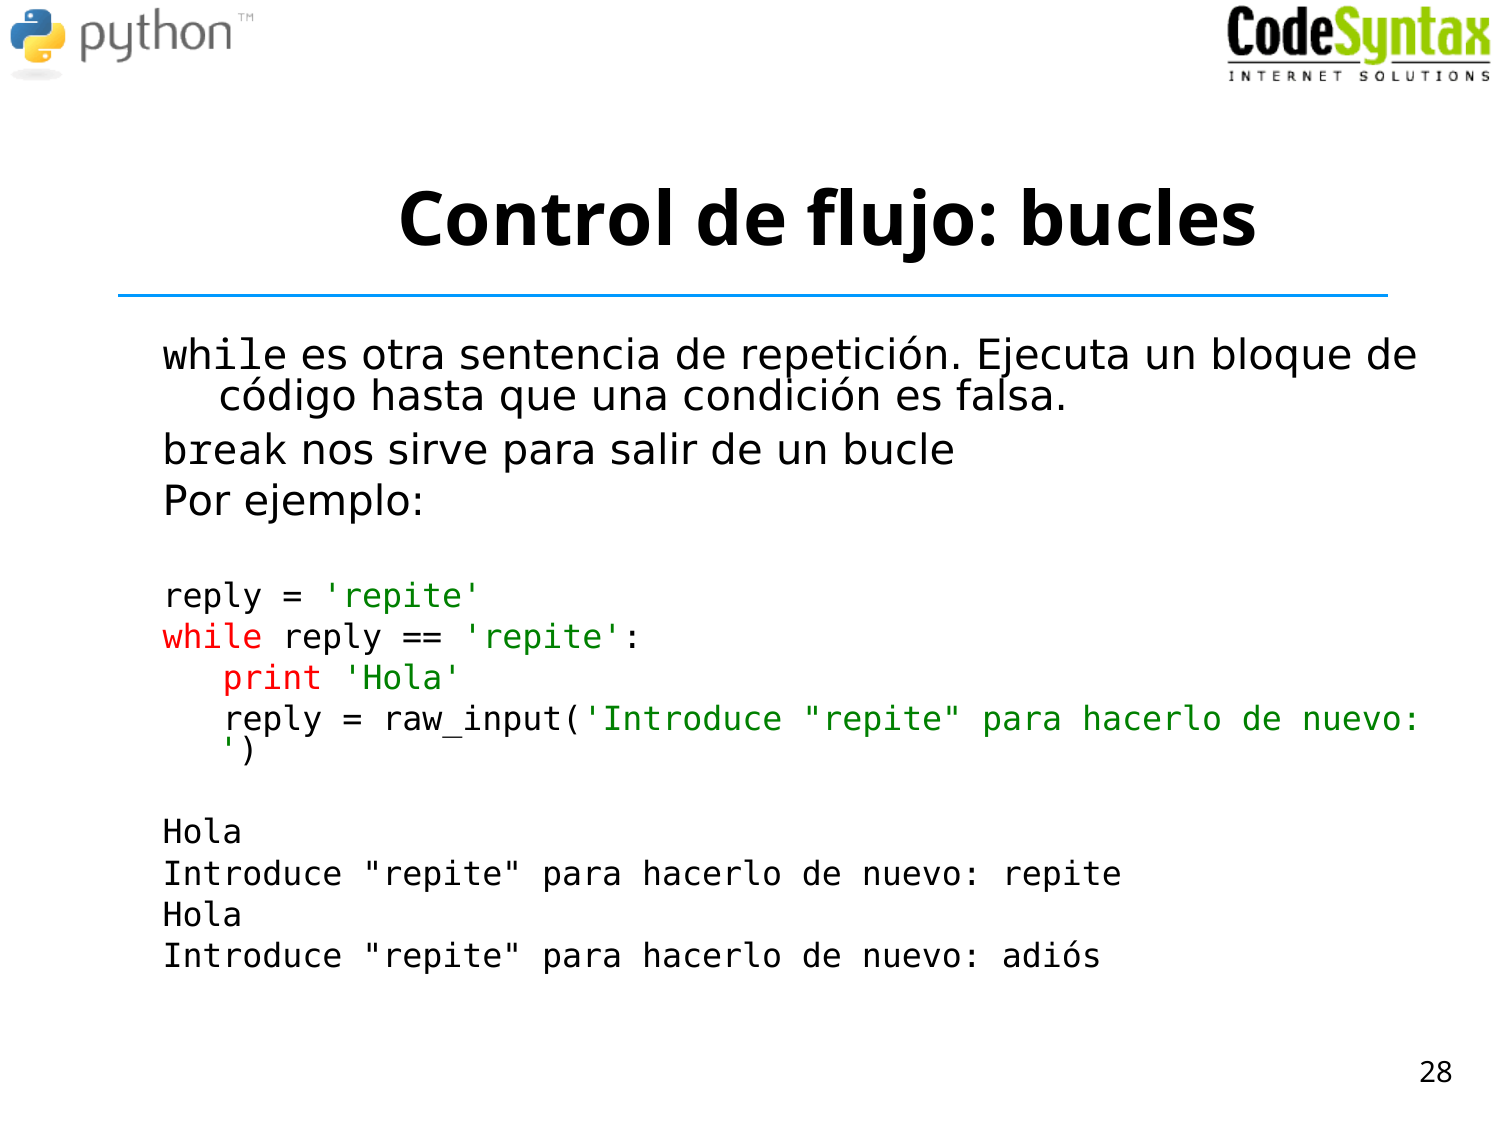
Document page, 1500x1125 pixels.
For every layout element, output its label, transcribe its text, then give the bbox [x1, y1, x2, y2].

picture [1226, 5, 1500, 83]
picture [0, 0, 286, 92]
title Control de flujo: bucles [188, 35, 1468, 276]
list while es otra sentencia de repetición. Ejecuta un bloque de código hasta que una condición es falsa. break nos sirve para salir de un bucle Por ejemplo: reply = 'repite' while reply == 'repite': print 'Hola' reply = raw_input('Introduce "repite" para hacerlo de nuevo: ') Hola Introduce "repite" para hacerlo de nuevo: repite Hola Introduce "repite" para hacerlo de nuevo: adiós [147, 325, 1477, 1125]
